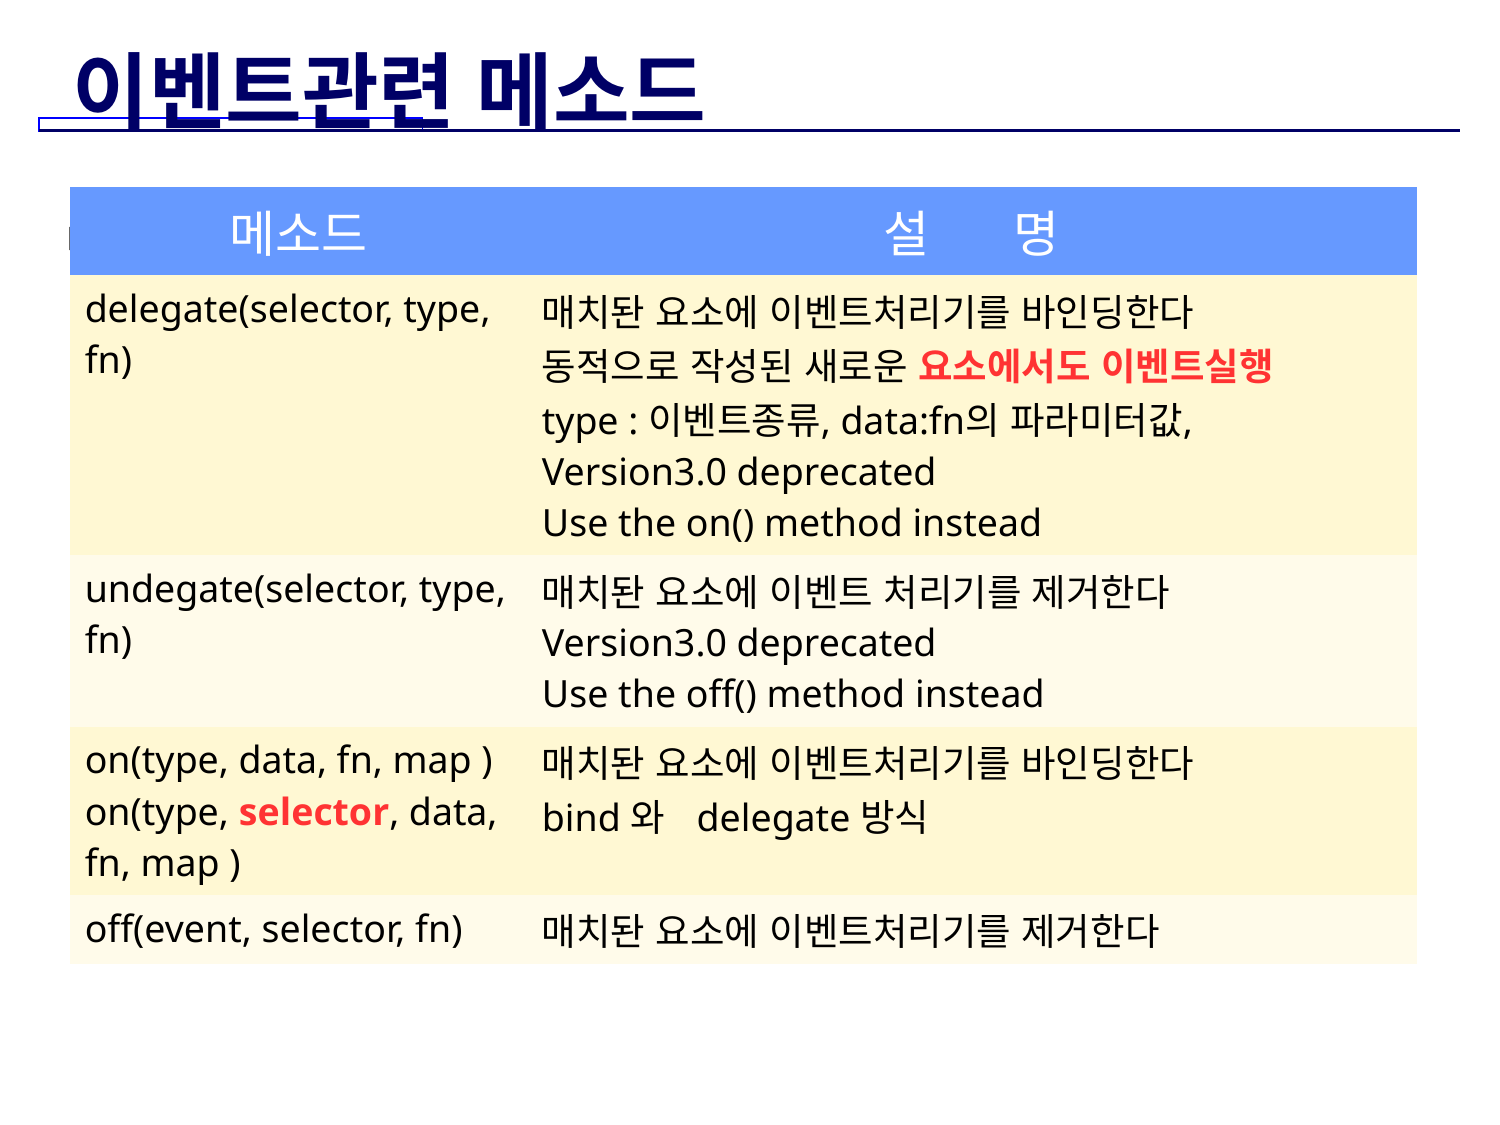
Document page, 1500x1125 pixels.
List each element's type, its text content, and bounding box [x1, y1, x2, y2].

title 이벤트관련 메소드 [58, 31, 1077, 110]
table_cell off(event, selector, fn) [70, 895, 527, 964]
list 메소드2 [40, 208, 1460, 1081]
table_header 설 명 [527, 187, 1417, 275]
table_cell 매치돤 요소에 이벤트처리기를 제거한다 [527, 895, 1417, 964]
table_cell delegate(selector, type, fn) [70, 275, 527, 555]
table_cell undegate(selector, type, fn) [70, 555, 527, 727]
table_cell on(type, data, fn, map ) on(type, selector, data, fn, map ) [70, 727, 527, 895]
table_cell 매치돤 요소에 이벤트 처리기를 제거한다 Version3.0 deprecated Use the off() method instead [527, 555, 1417, 727]
table_cell 매치돤 요소에 이벤트처리기를 바인딩한다 bind 와 delegate 방식 [527, 727, 1417, 895]
table_header 메소드 [70, 187, 527, 275]
table_cell 매치돤 요소에 이벤트처리기를 바인딩한다 동적으로 작성된 새로운 요소에서도 이벤트실행 type : 이벤트종류, data:fn의 파라미터값, Version3.0 deprecated Use the on() method instead [527, 275, 1417, 555]
